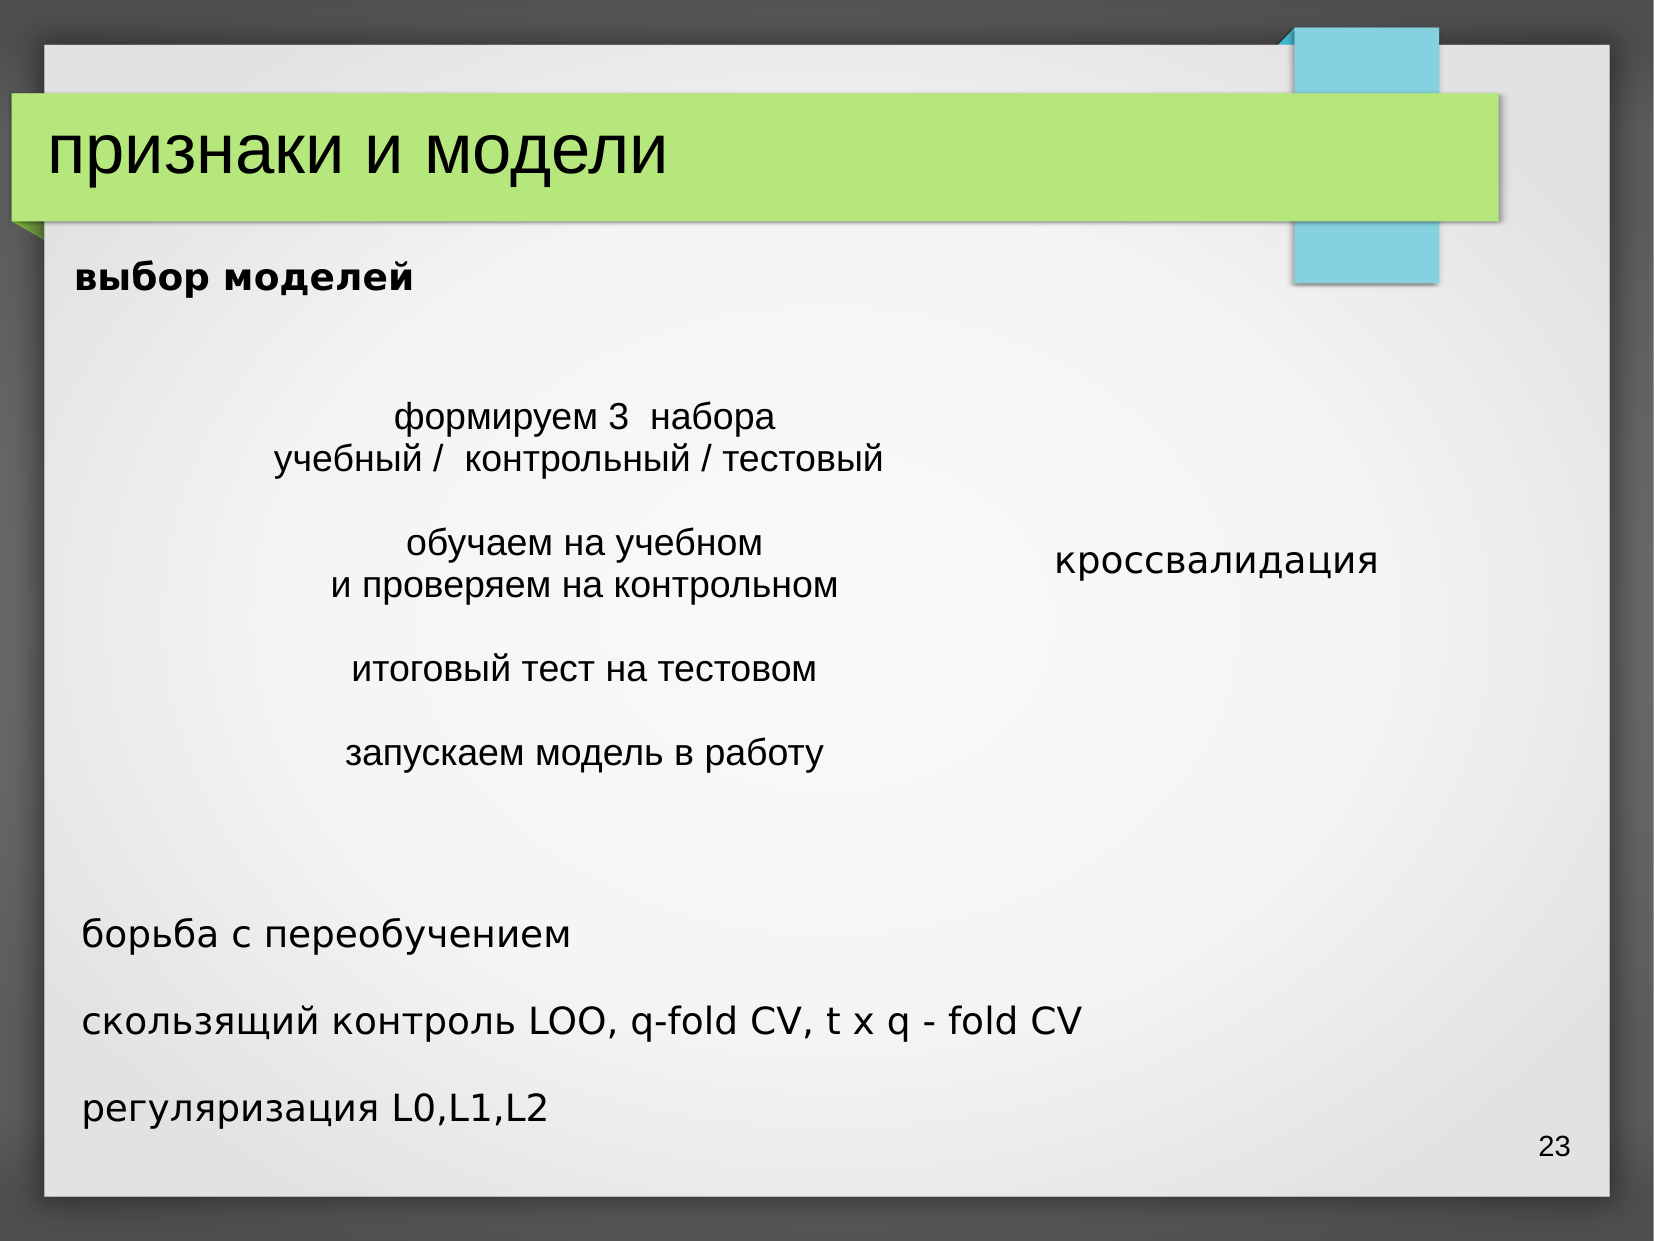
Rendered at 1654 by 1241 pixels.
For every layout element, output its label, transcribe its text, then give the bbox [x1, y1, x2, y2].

text_box кроссвалидация [1039, 531, 1430, 590]
text_box борьба с переобучением скользящий контроль LOO, q-fold CV, t x q - fold CV регуляризация L0,L1,L2 [66, 905, 1099, 1182]
title признаки и модели [47, 113, 1465, 185]
picture [0, 0, 1654, 1241]
text_box формируем 3 набора учебный / контрольный / тестовый обучаем на учебном и проверяем на контрольном итоговый тест на тестовом запускаем модель в работу [212, 413, 957, 756]
text_box выбор моделей [59, 248, 697, 308]
